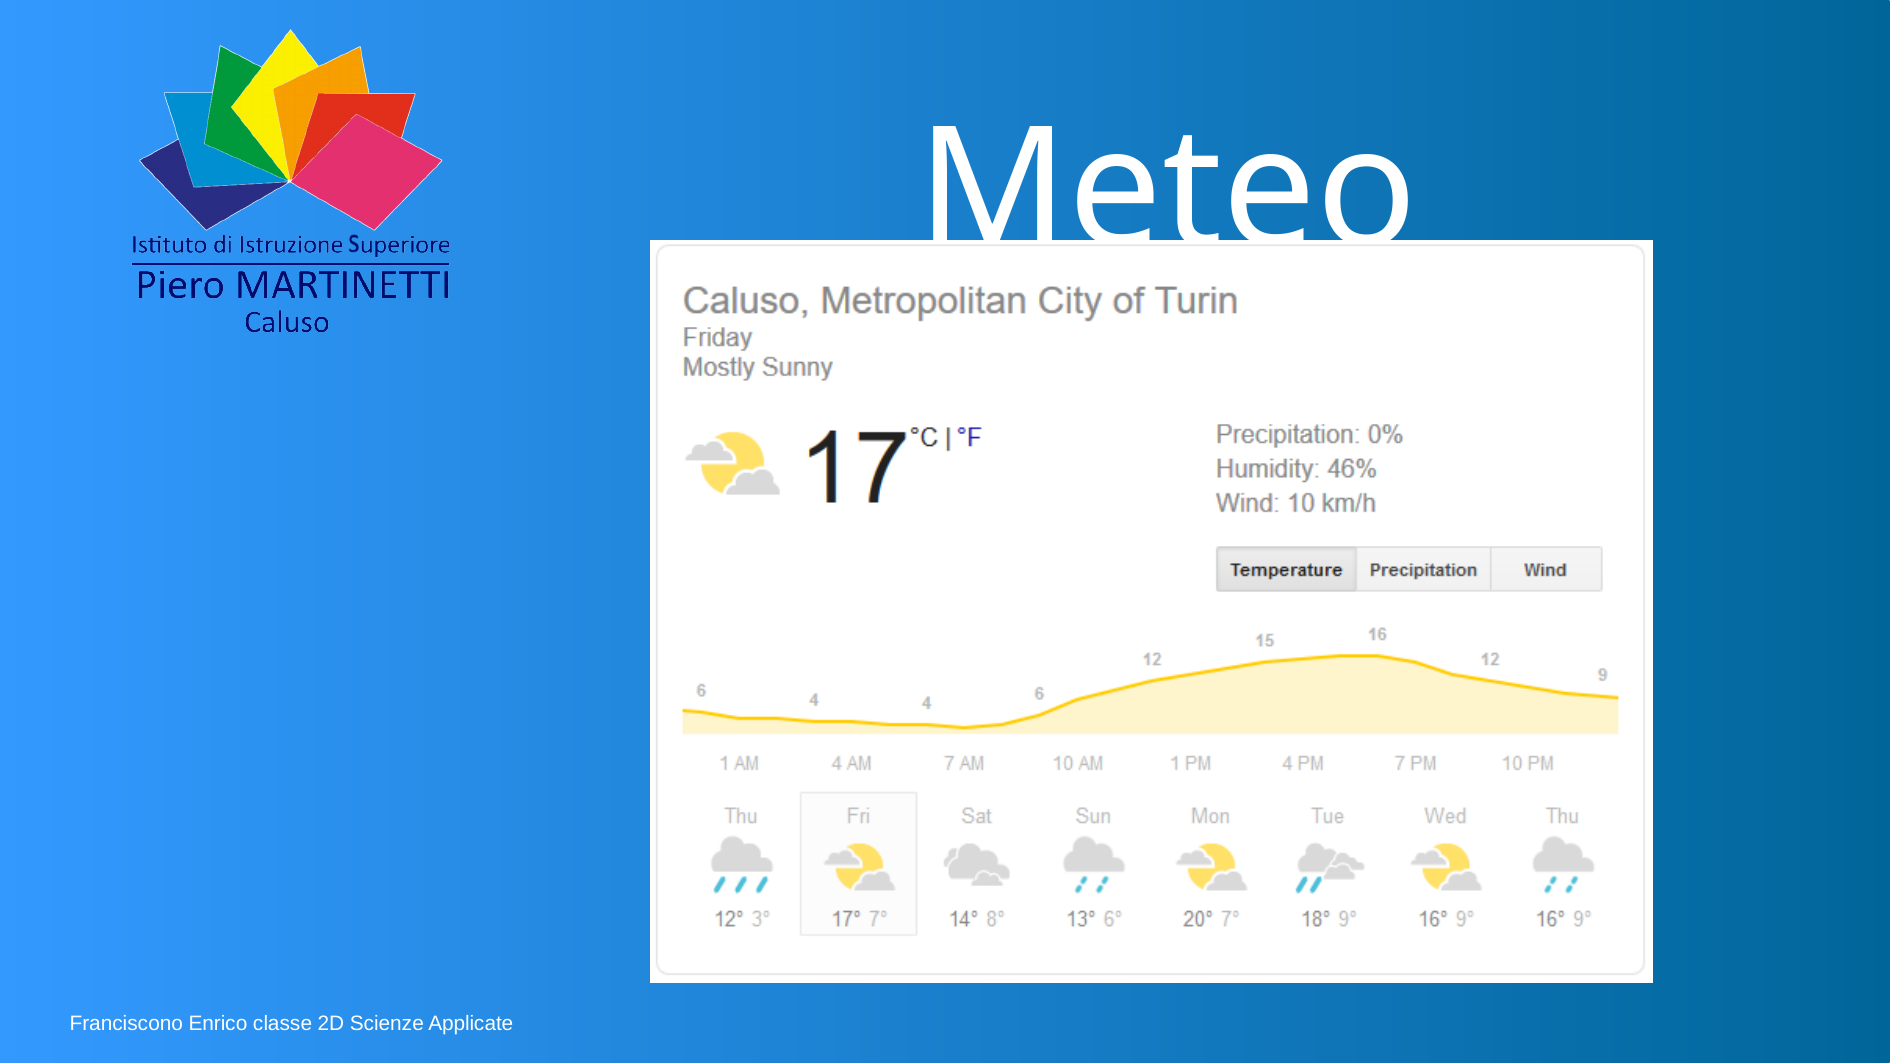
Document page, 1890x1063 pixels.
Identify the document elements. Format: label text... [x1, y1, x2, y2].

picture [0, 23, 591, 355]
picture [650, 240, 1653, 984]
text_box Franciscono Enrico classe 2D Scienze Applicate [54, 1004, 628, 1063]
text_box Meteo [591, 59, 1760, 268]
